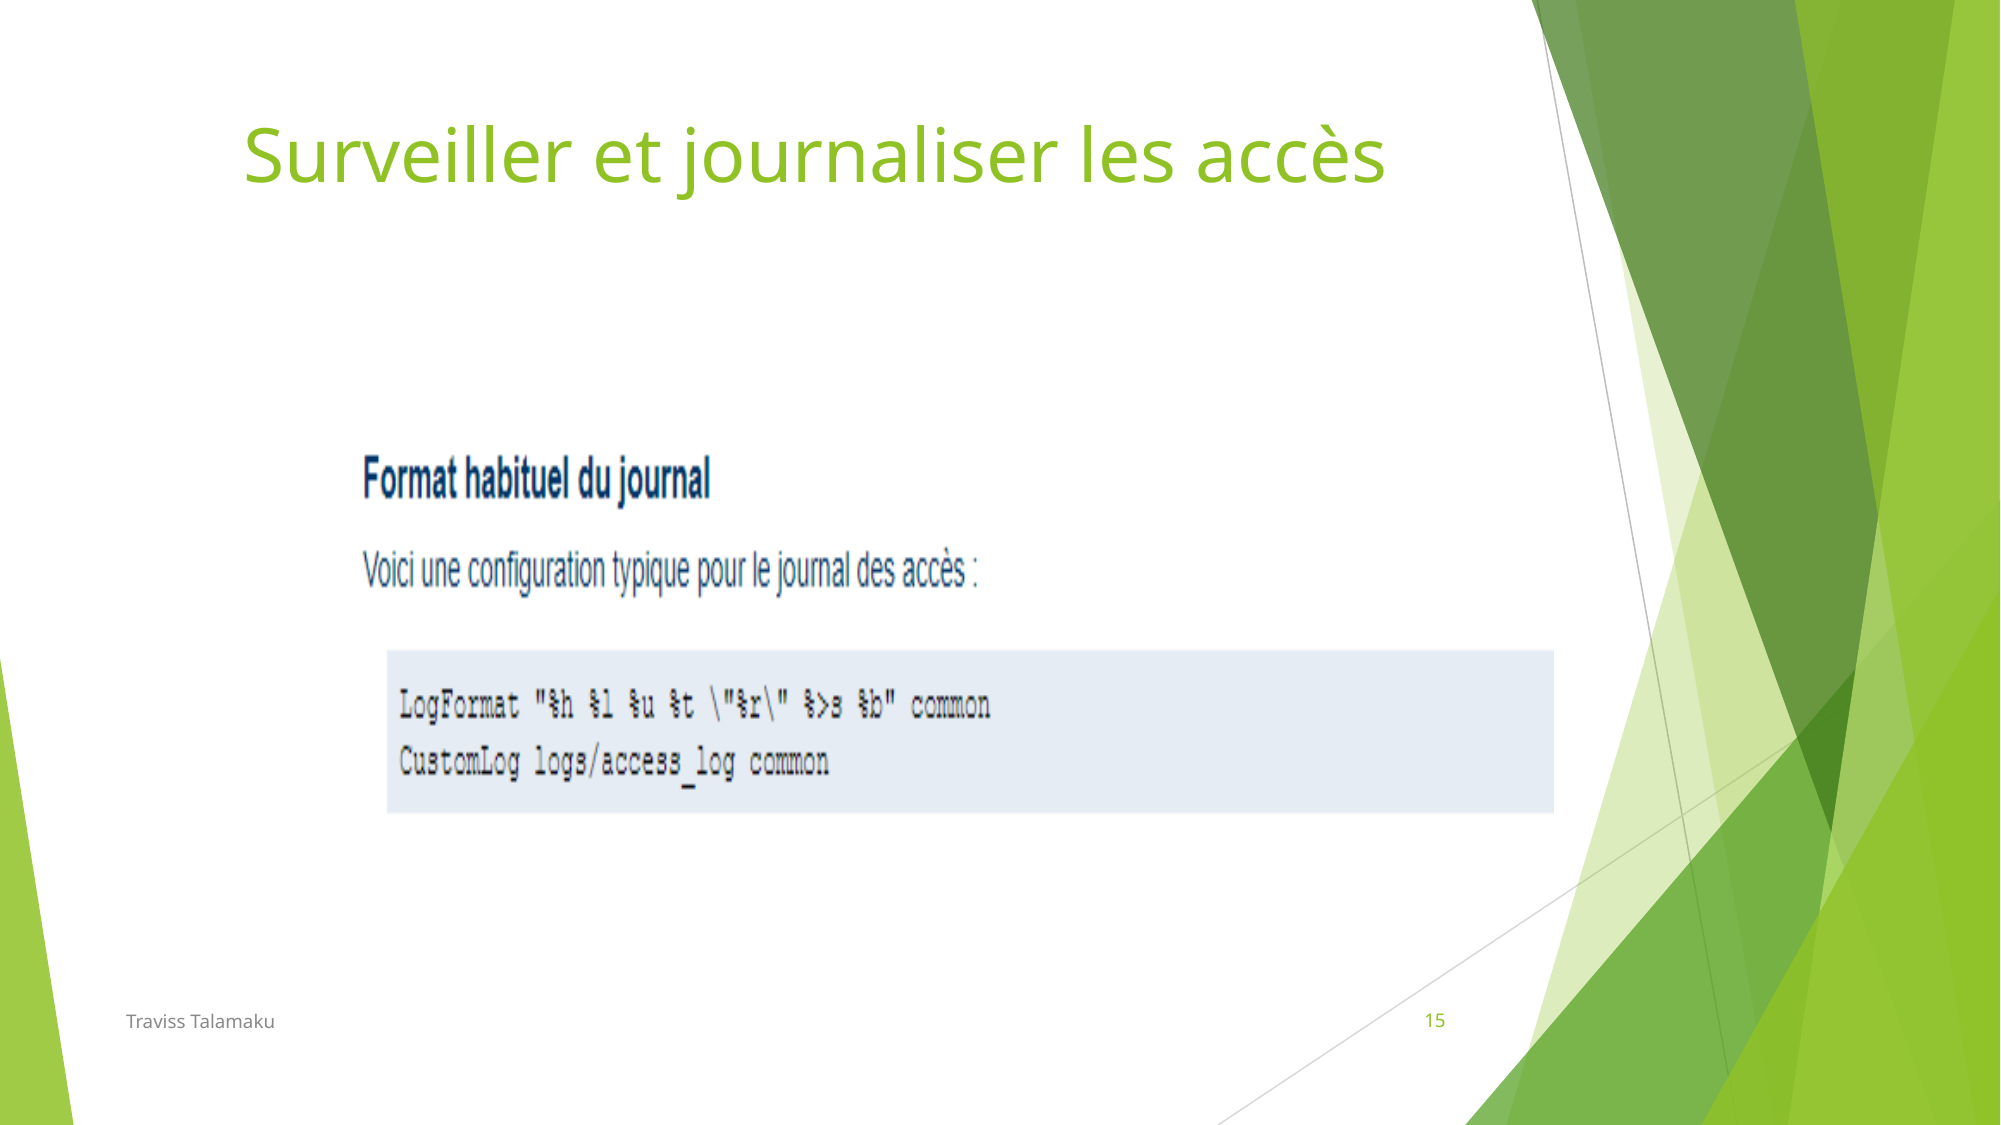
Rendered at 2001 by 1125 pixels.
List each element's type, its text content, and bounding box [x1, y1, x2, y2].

text_box [1409, 991, 1522, 1051]
title Surveiller et journaliser les accès [111, 99, 1522, 317]
text_box Traviss Talamaku [111, 991, 1145, 1051]
picture [334, 386, 1554, 864]
